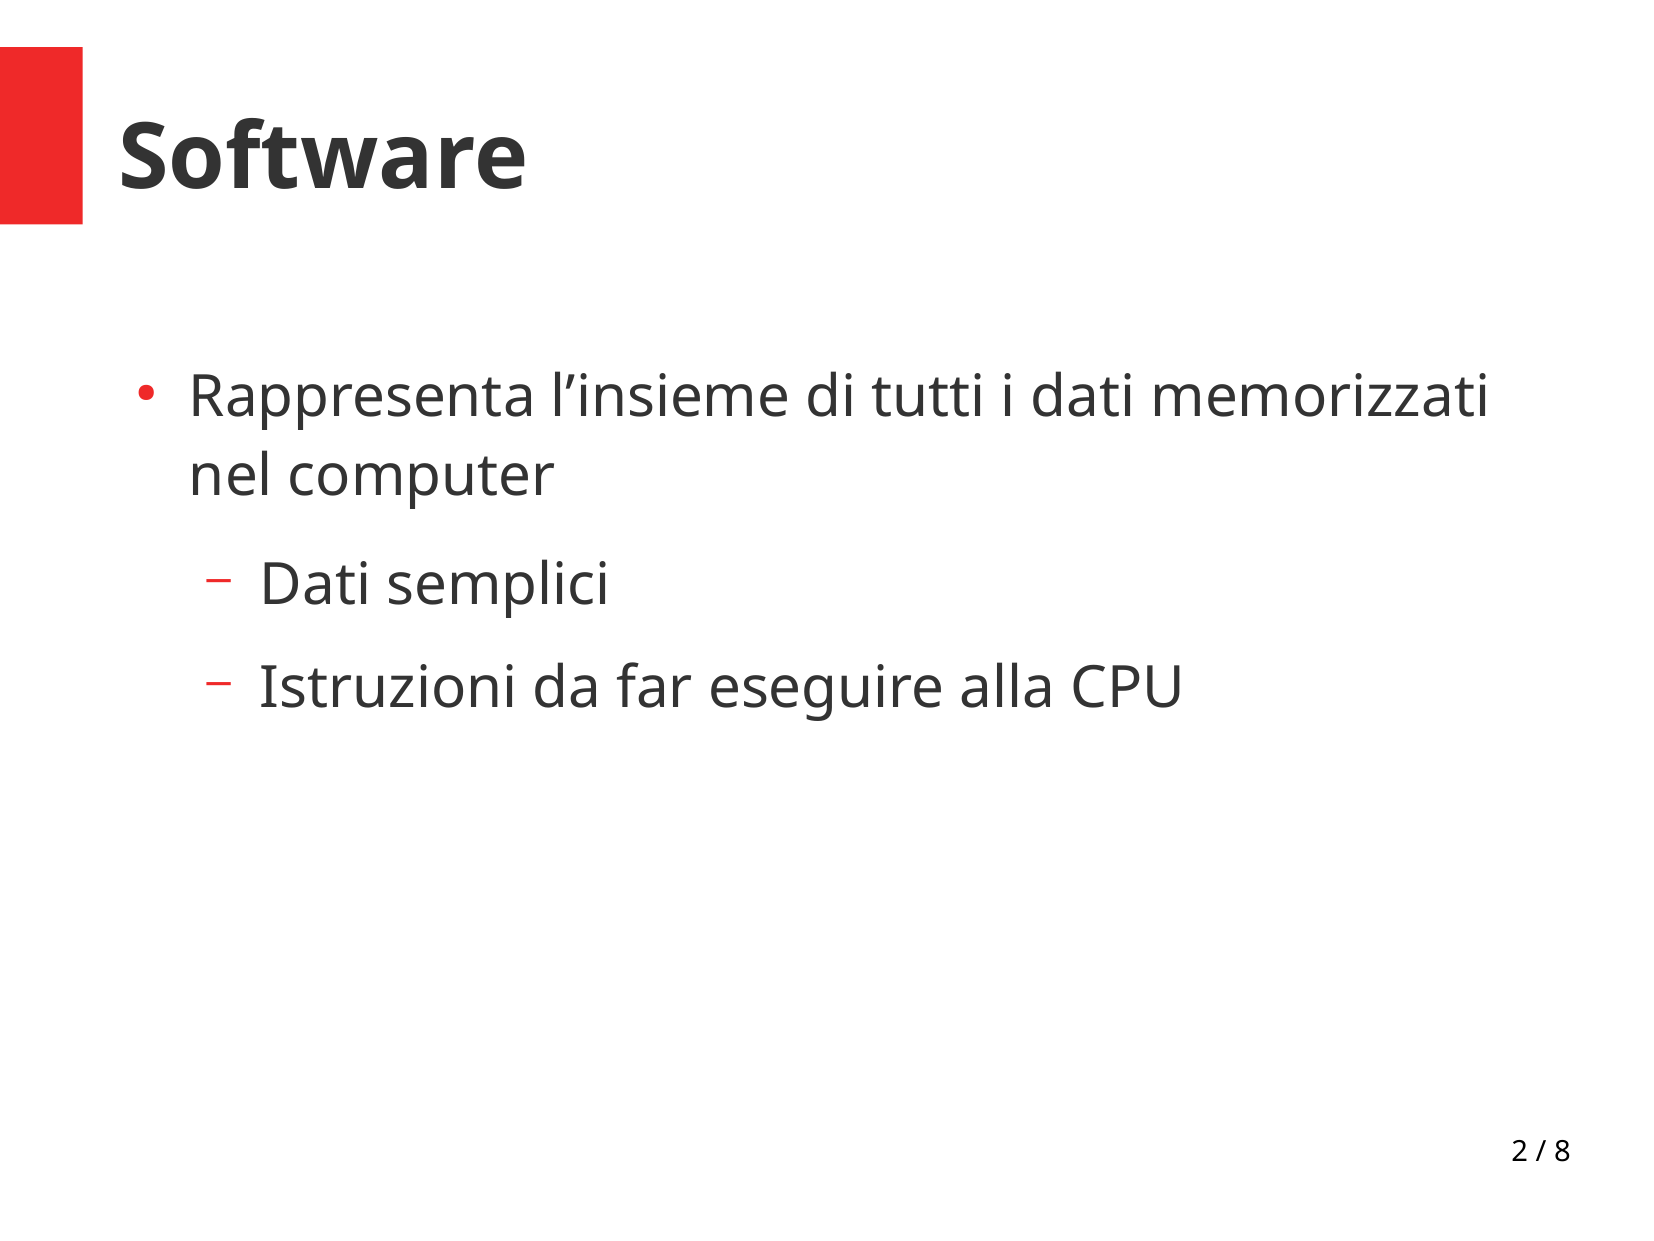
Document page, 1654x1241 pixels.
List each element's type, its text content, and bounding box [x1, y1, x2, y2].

list Rappresenta l’insieme di tutti i dati memorizzati nel computer Dati semplici Istruzioni da far eseguire alla CPU [118, 354, 1536, 1074]
title Software [118, 49, 1571, 257]
